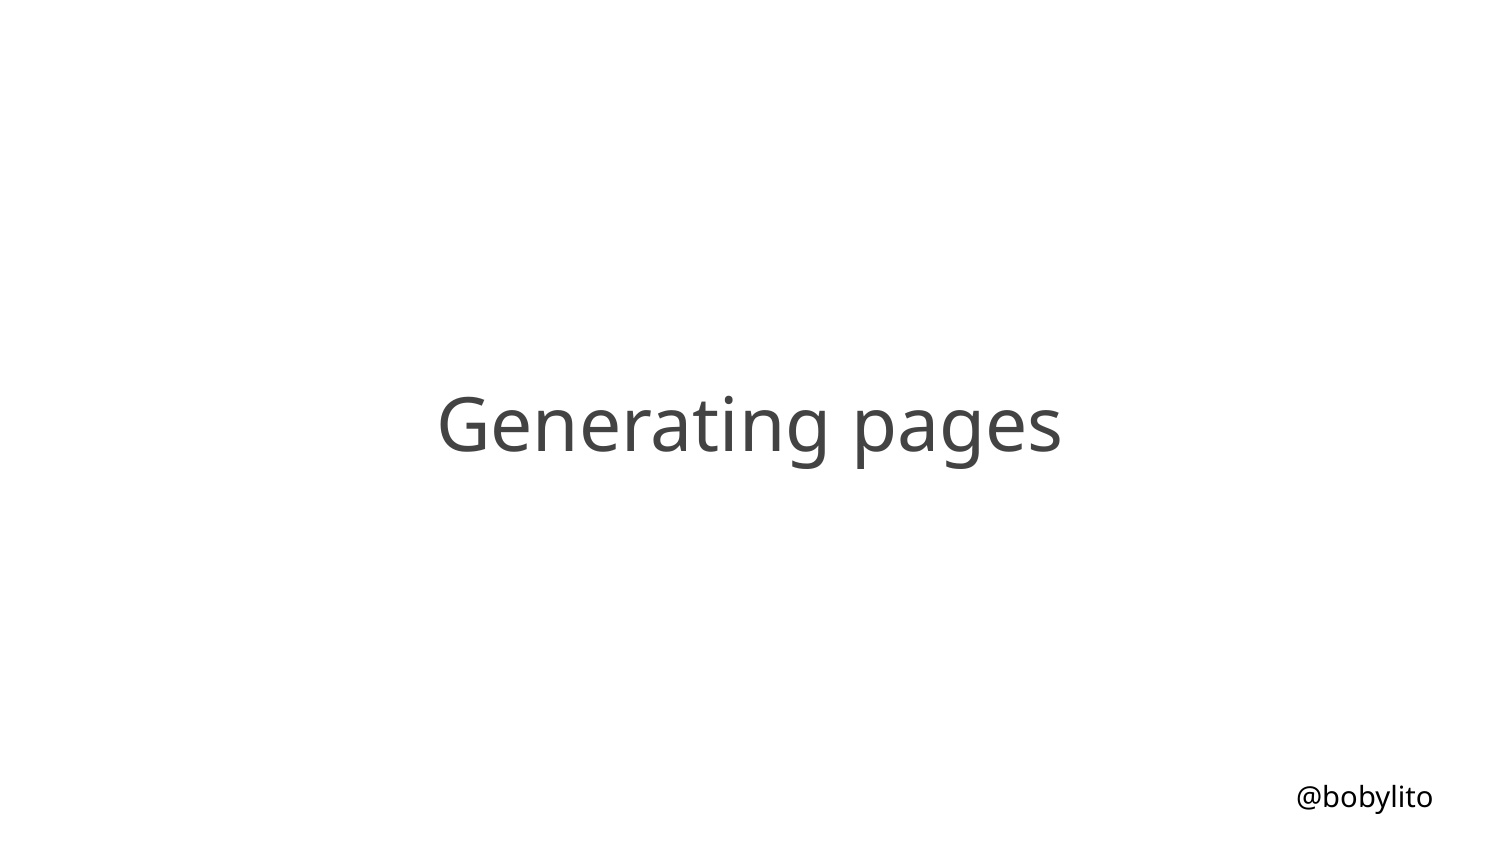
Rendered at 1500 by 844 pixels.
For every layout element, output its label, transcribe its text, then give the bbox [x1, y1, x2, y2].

title Generating pages [51, 352, 1449, 491]
